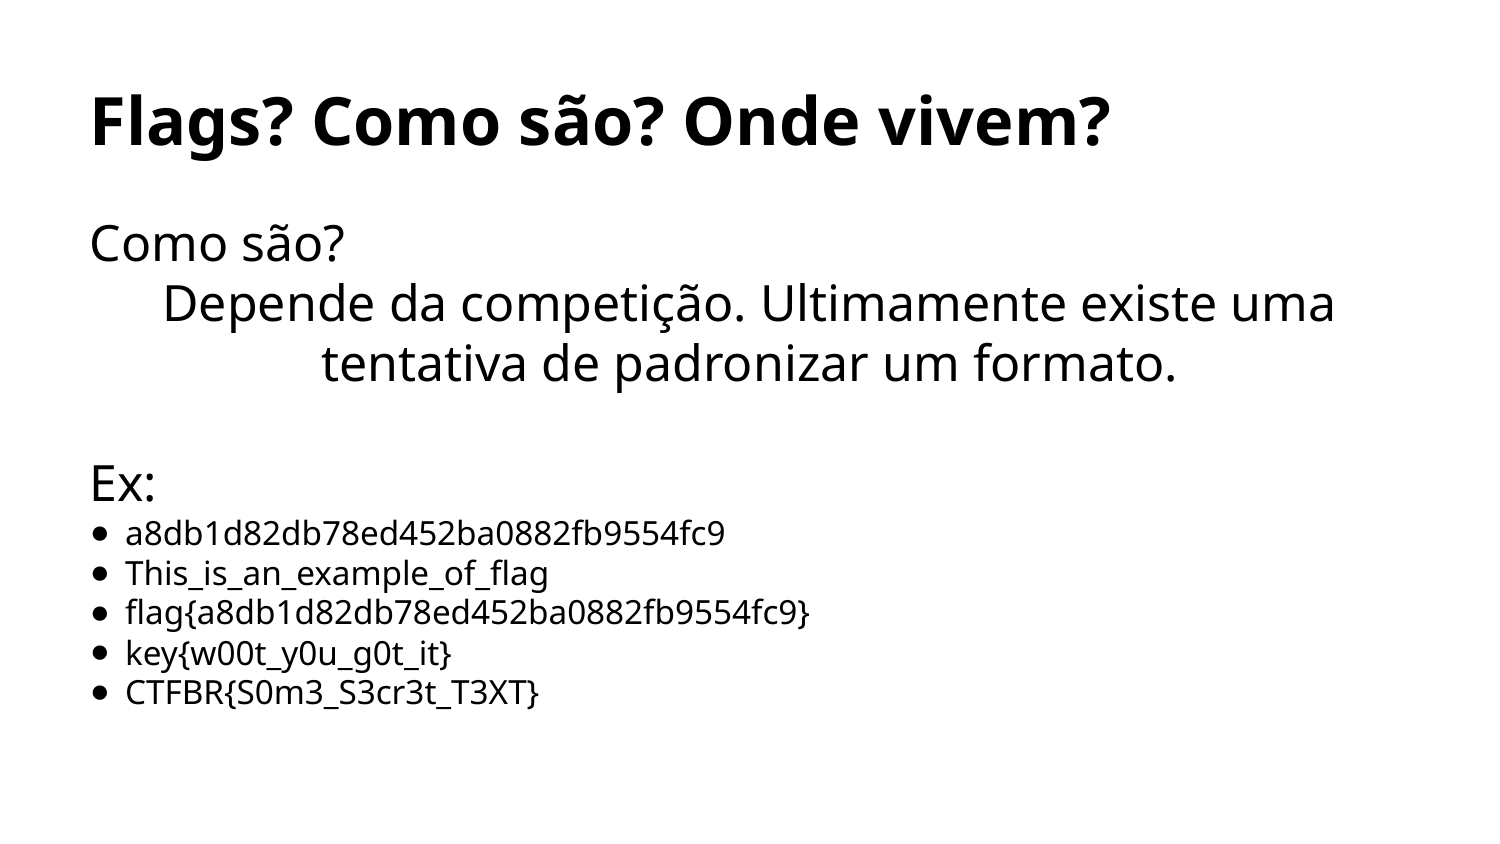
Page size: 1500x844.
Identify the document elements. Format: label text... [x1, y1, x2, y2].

text_box Flags? Como são? Onde vivem? [75, 33, 1425, 174]
text_box Como são? Depende da competição. Ultimamente existe uma tentativa de padronizar um formato. Ex: a8db1d82db78ed452ba0882fb9554fc9 This_is_an_example_of_flag flag{a8db1d82db78ed452ba0882fb9554fc9} key{w00t_y0u_g0t_it} CTFBR{S0m3_S3cr3t_T3XT} [75, 196, 1425, 808]
